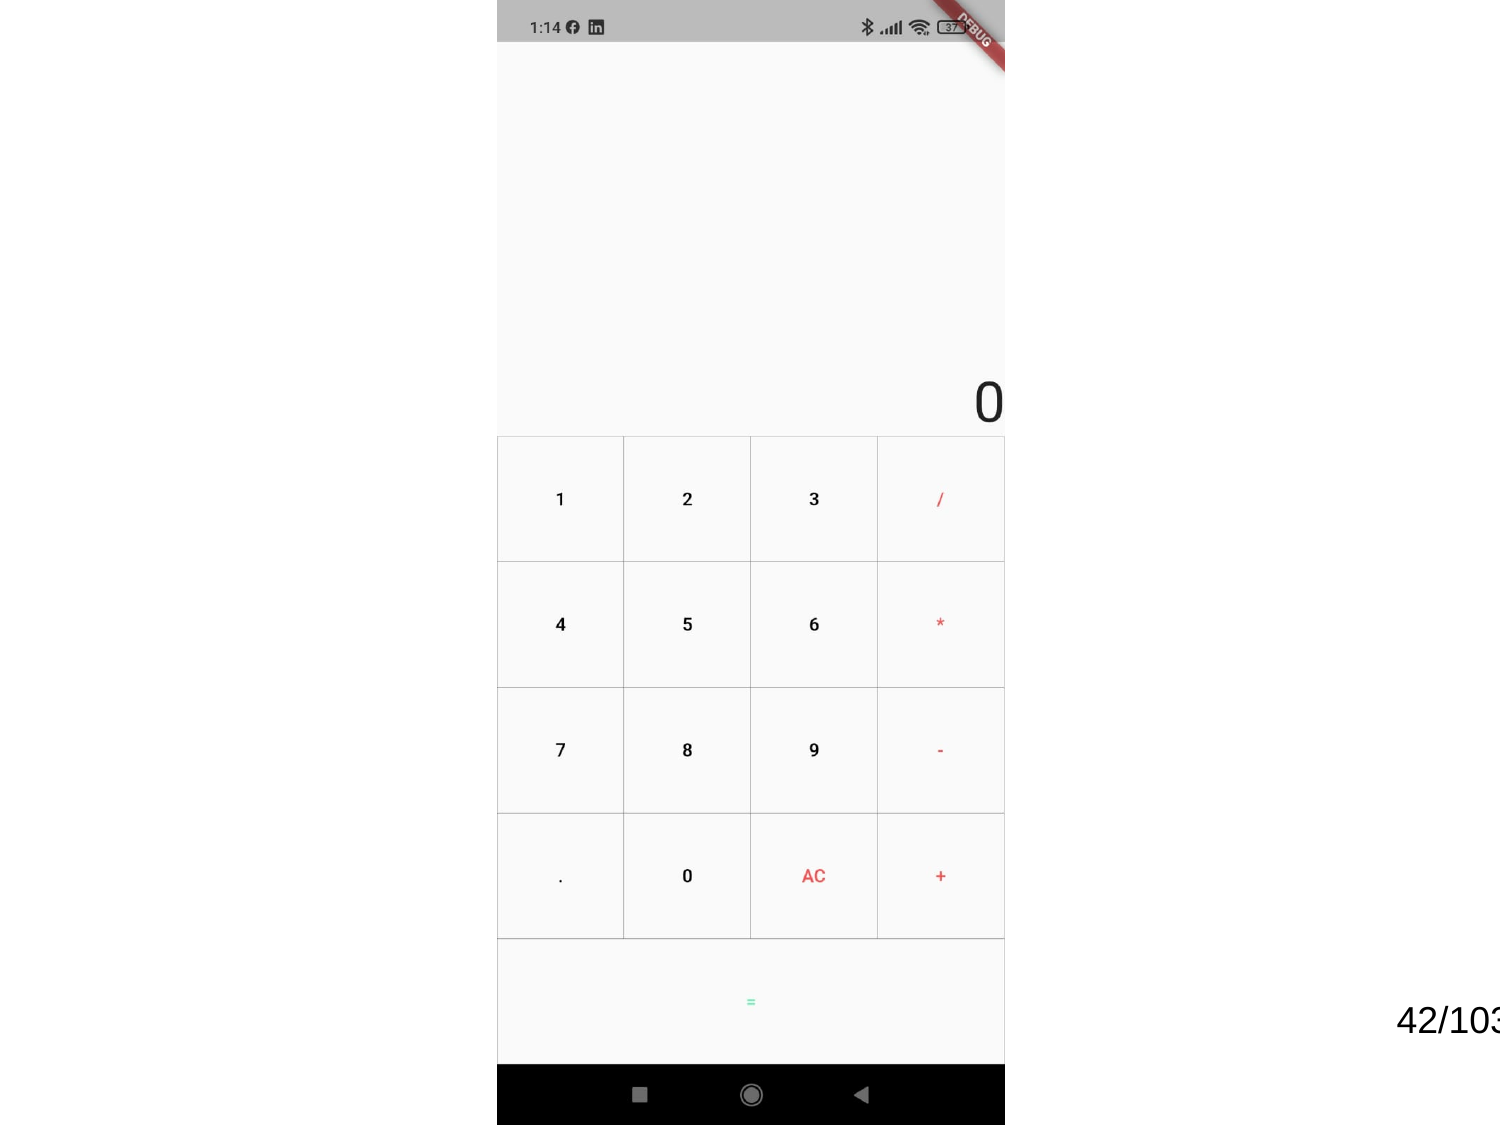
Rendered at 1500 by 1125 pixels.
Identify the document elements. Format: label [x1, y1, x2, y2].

picture [497, 0, 1005, 1125]
